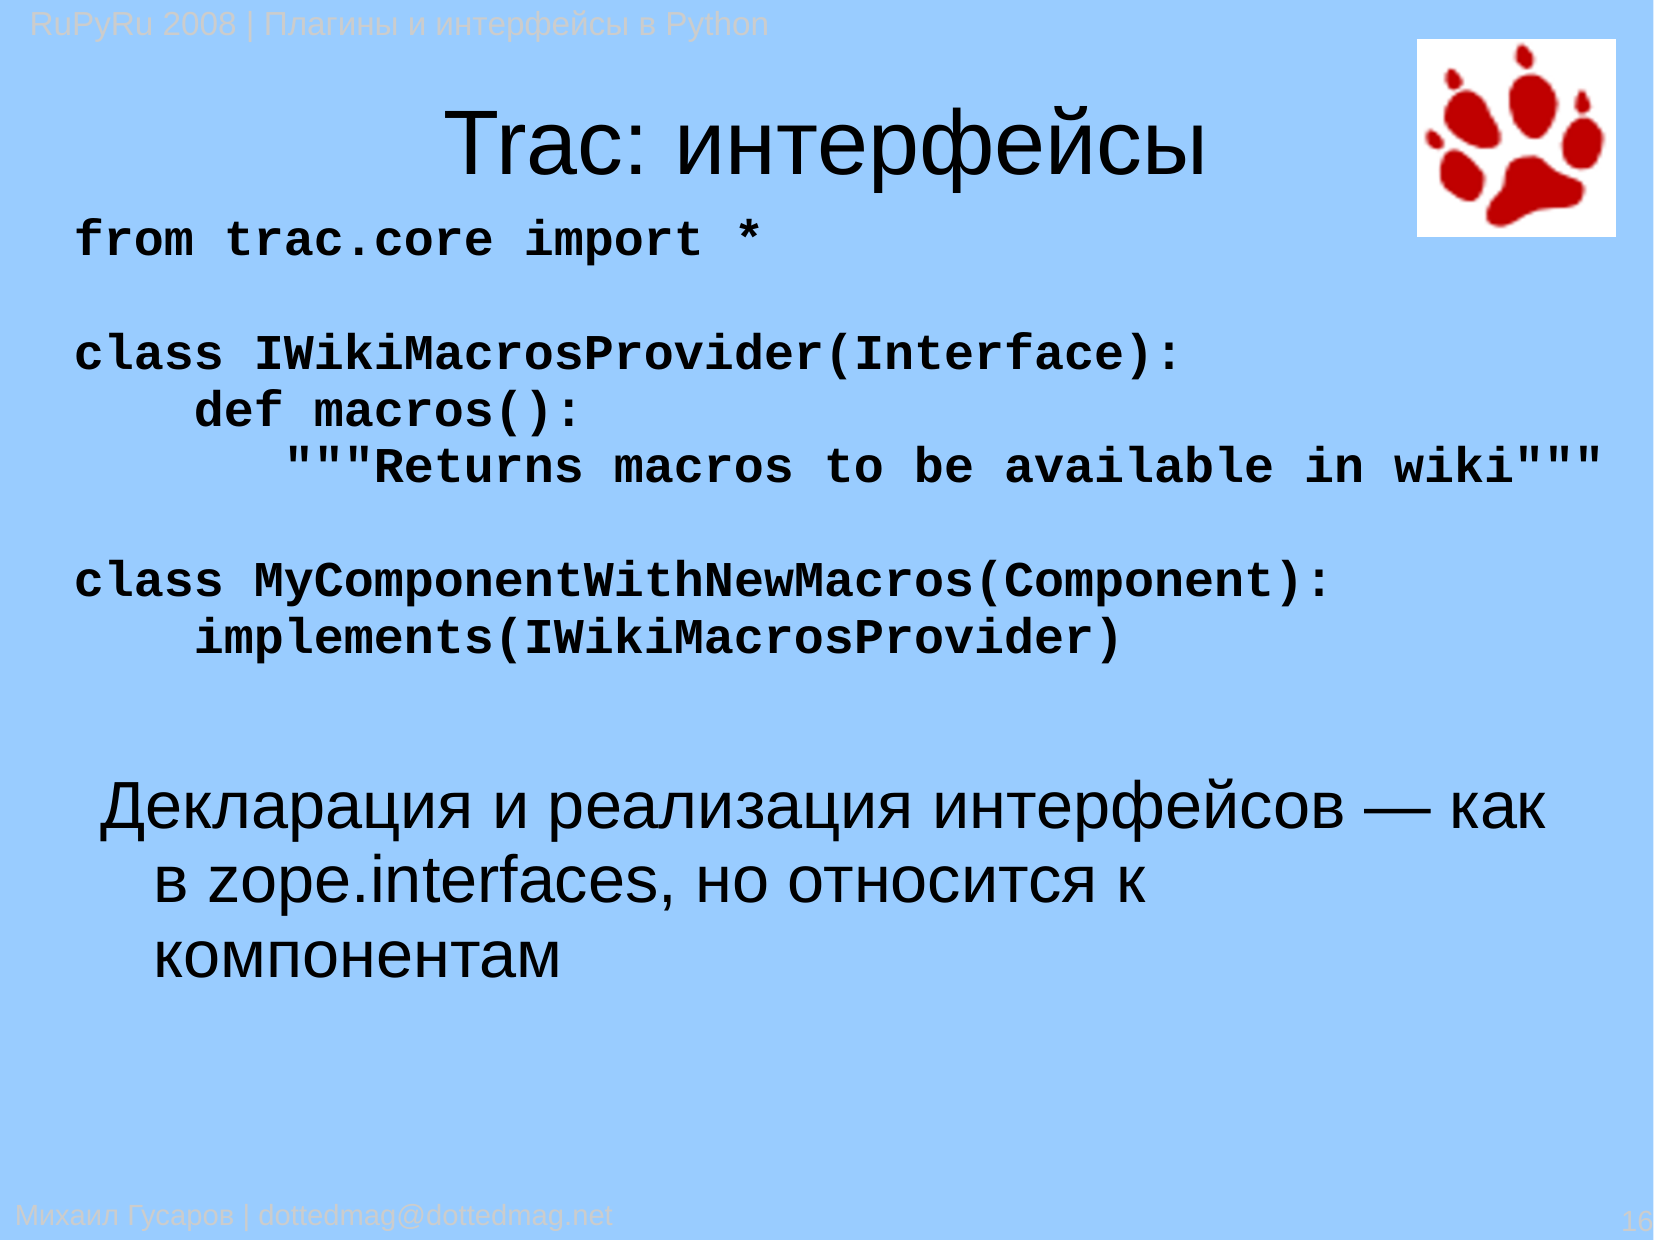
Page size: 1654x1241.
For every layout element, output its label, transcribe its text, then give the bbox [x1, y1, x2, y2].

text_box from trac.core import * class IWikiMacrosProvider(Interface): def macros(): """Returns macros to be available in wiki""" class MyComponentWithNewMacros(Component): implements(IWikiMacrosProvider) [59, 206, 1625, 676]
list Декларация и реализация интерфейсов — как в zope.interfaces, но относится к компонентам [82, 767, 1571, 1004]
title Trac: интерфейсы [82, 56, 1417, 206]
picture [1417, 39, 1616, 206]
